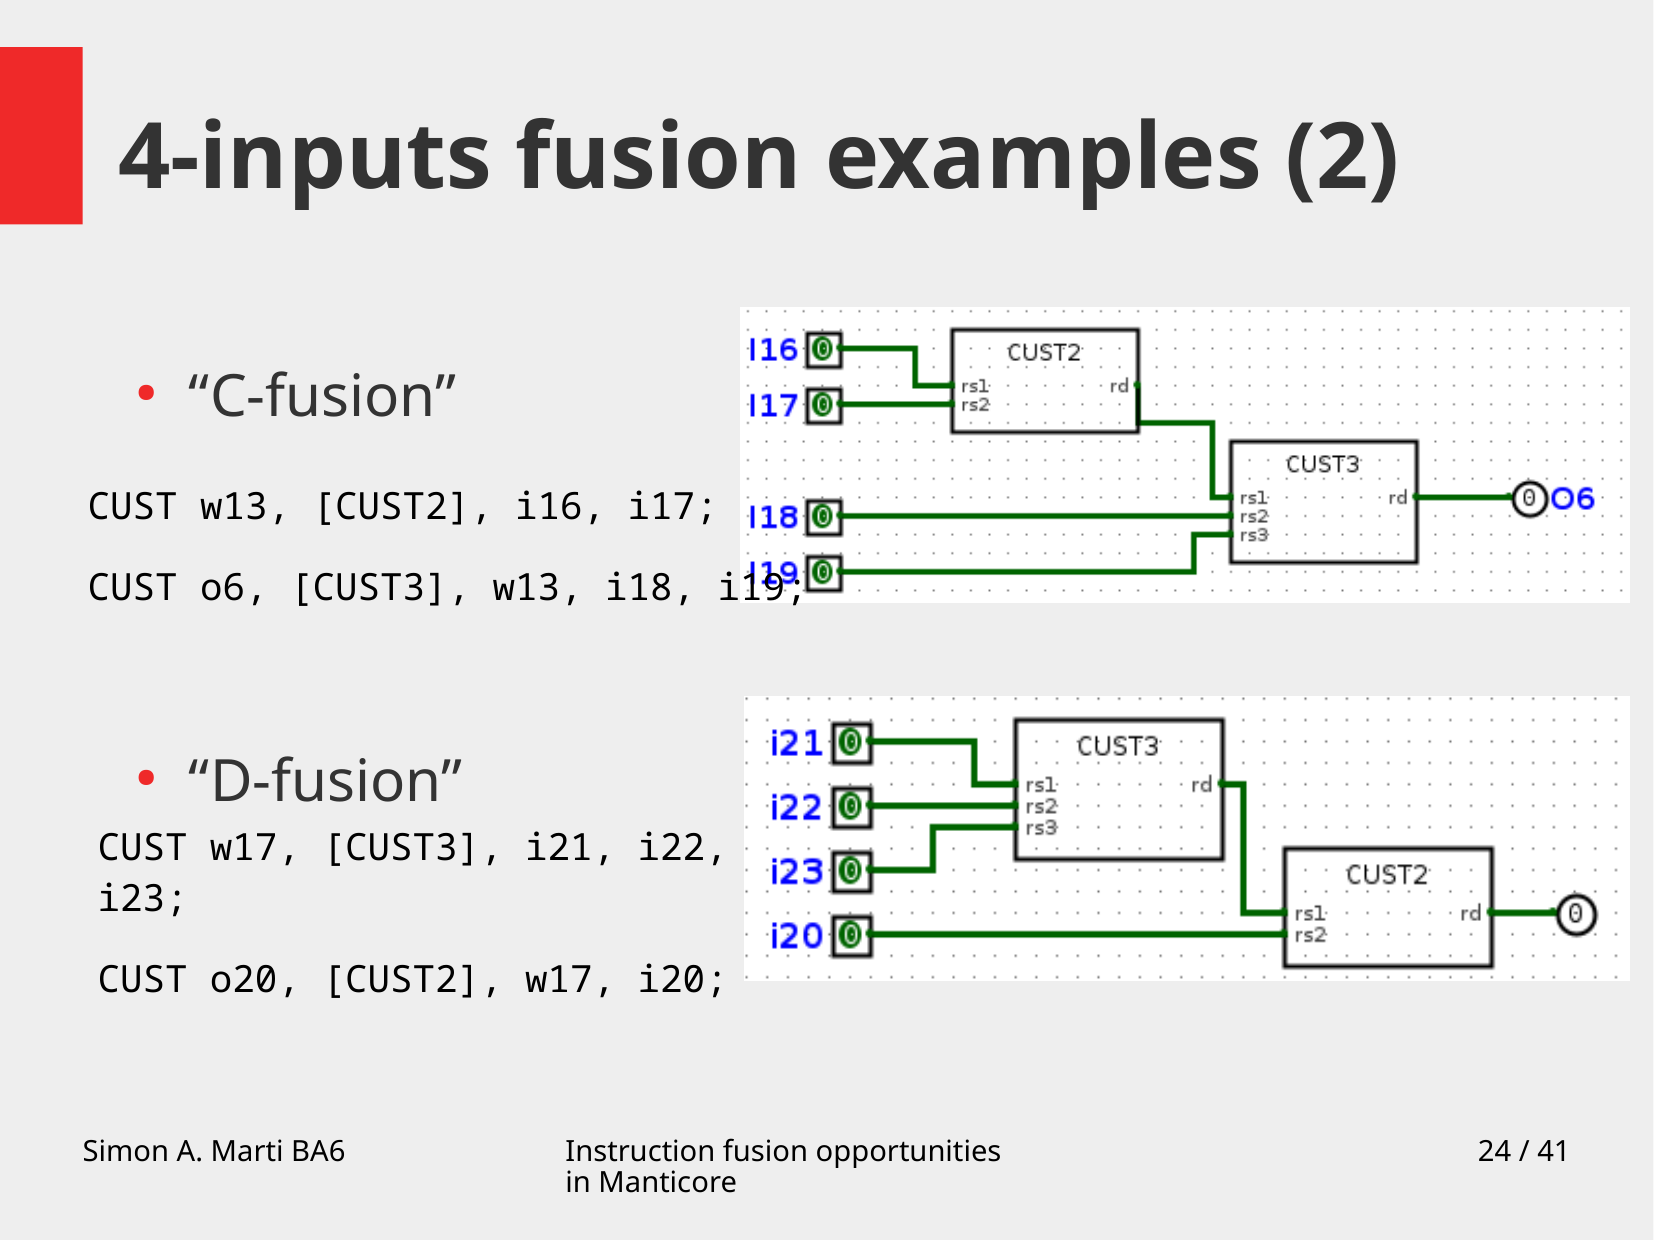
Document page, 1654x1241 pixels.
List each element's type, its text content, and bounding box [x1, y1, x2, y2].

title 4-inputs fusion examples (2) [118, 49, 1571, 257]
list “C-fusion” “D-fusion” [118, 593, 1536, 813]
list “C-fusion” “D-fusion” [118, 354, 740, 472]
picture [740, 307, 1630, 603]
text_box CUST w17, [CUST3], i21, i22, i23; CUST o20, [CUST2], w17, i20; [11, 813, 849, 934]
picture [744, 696, 1630, 981]
list “C-fusion” “D-fusion” [118, 934, 1536, 1074]
text_box CUST w13, [CUST2], i16, i17; CUST o6, [CUST3], w13, i18, i19; [2, 472, 839, 593]
